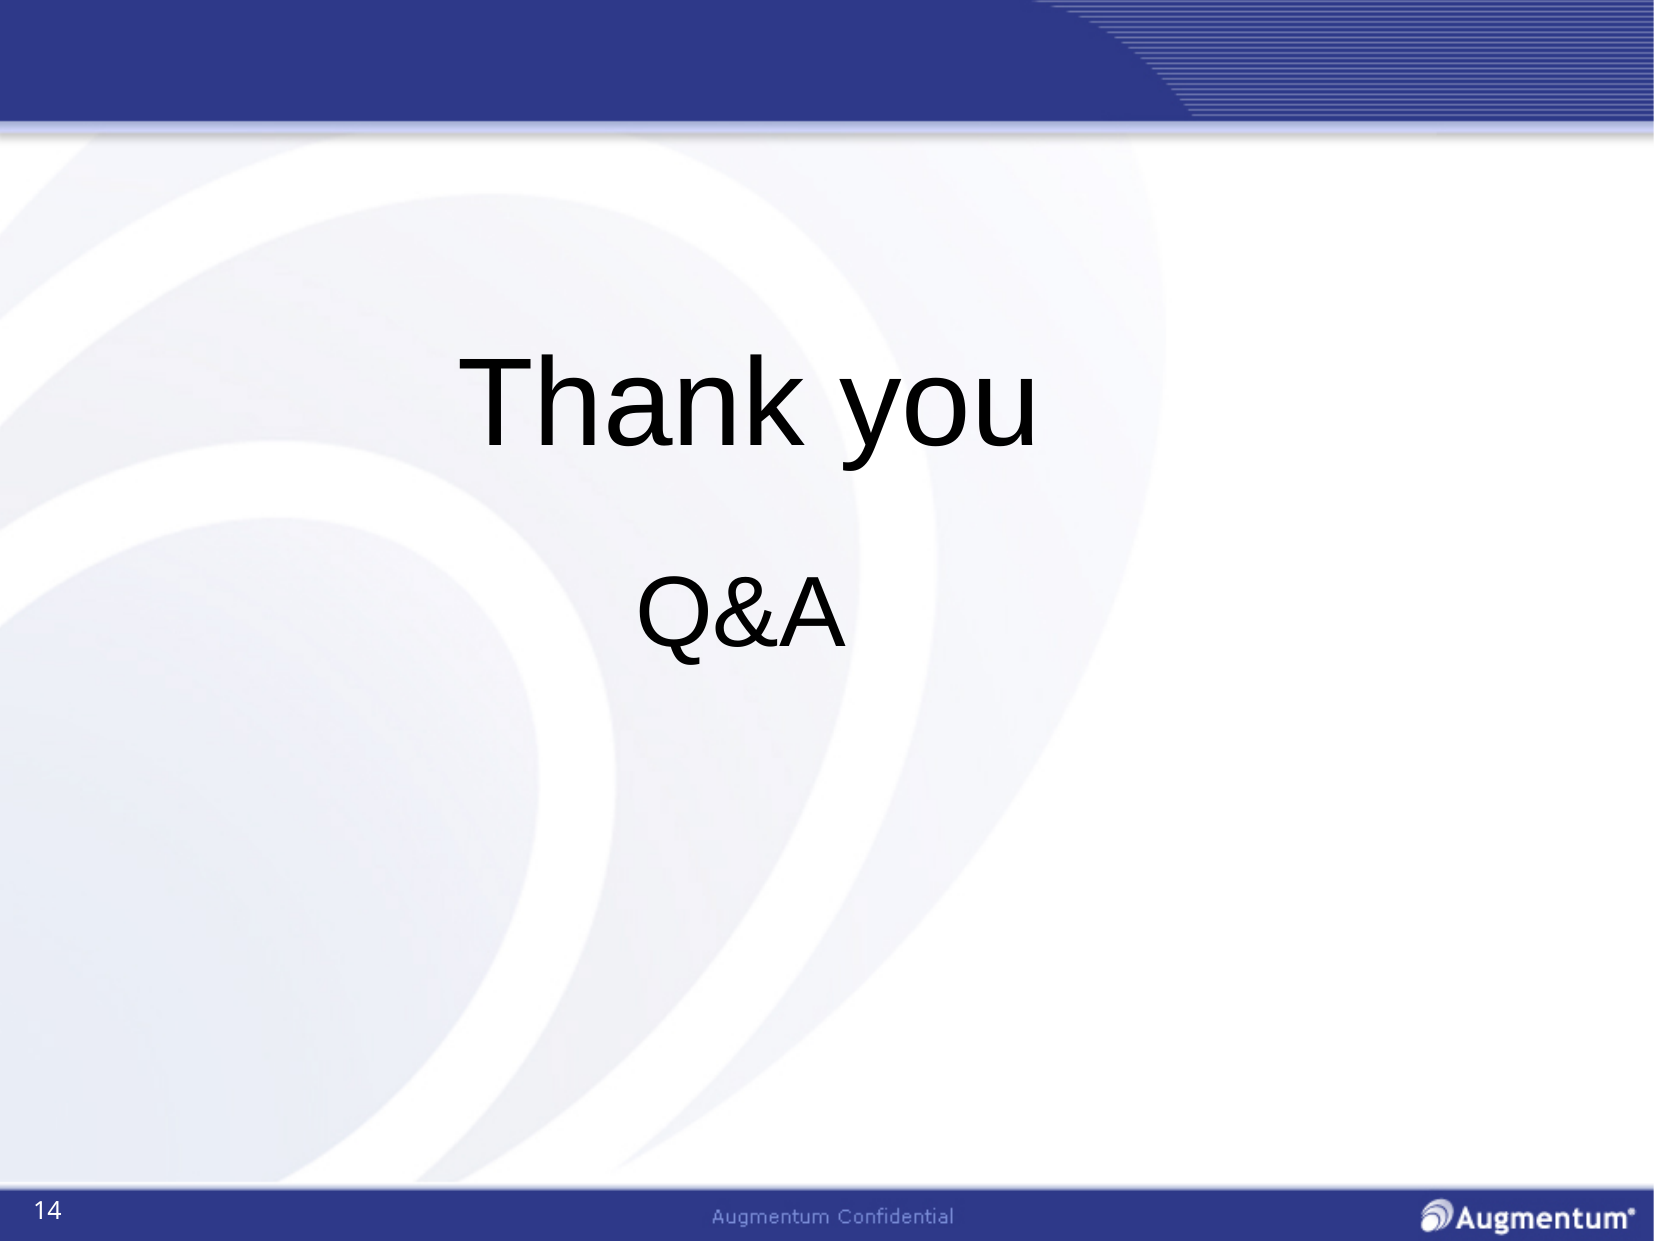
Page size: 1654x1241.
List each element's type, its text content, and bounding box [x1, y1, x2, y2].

text_box Thank you Q&A [442, 324, 1093, 677]
picture [0, 0, 1654, 1241]
text_box [59, 147, 1571, 762]
